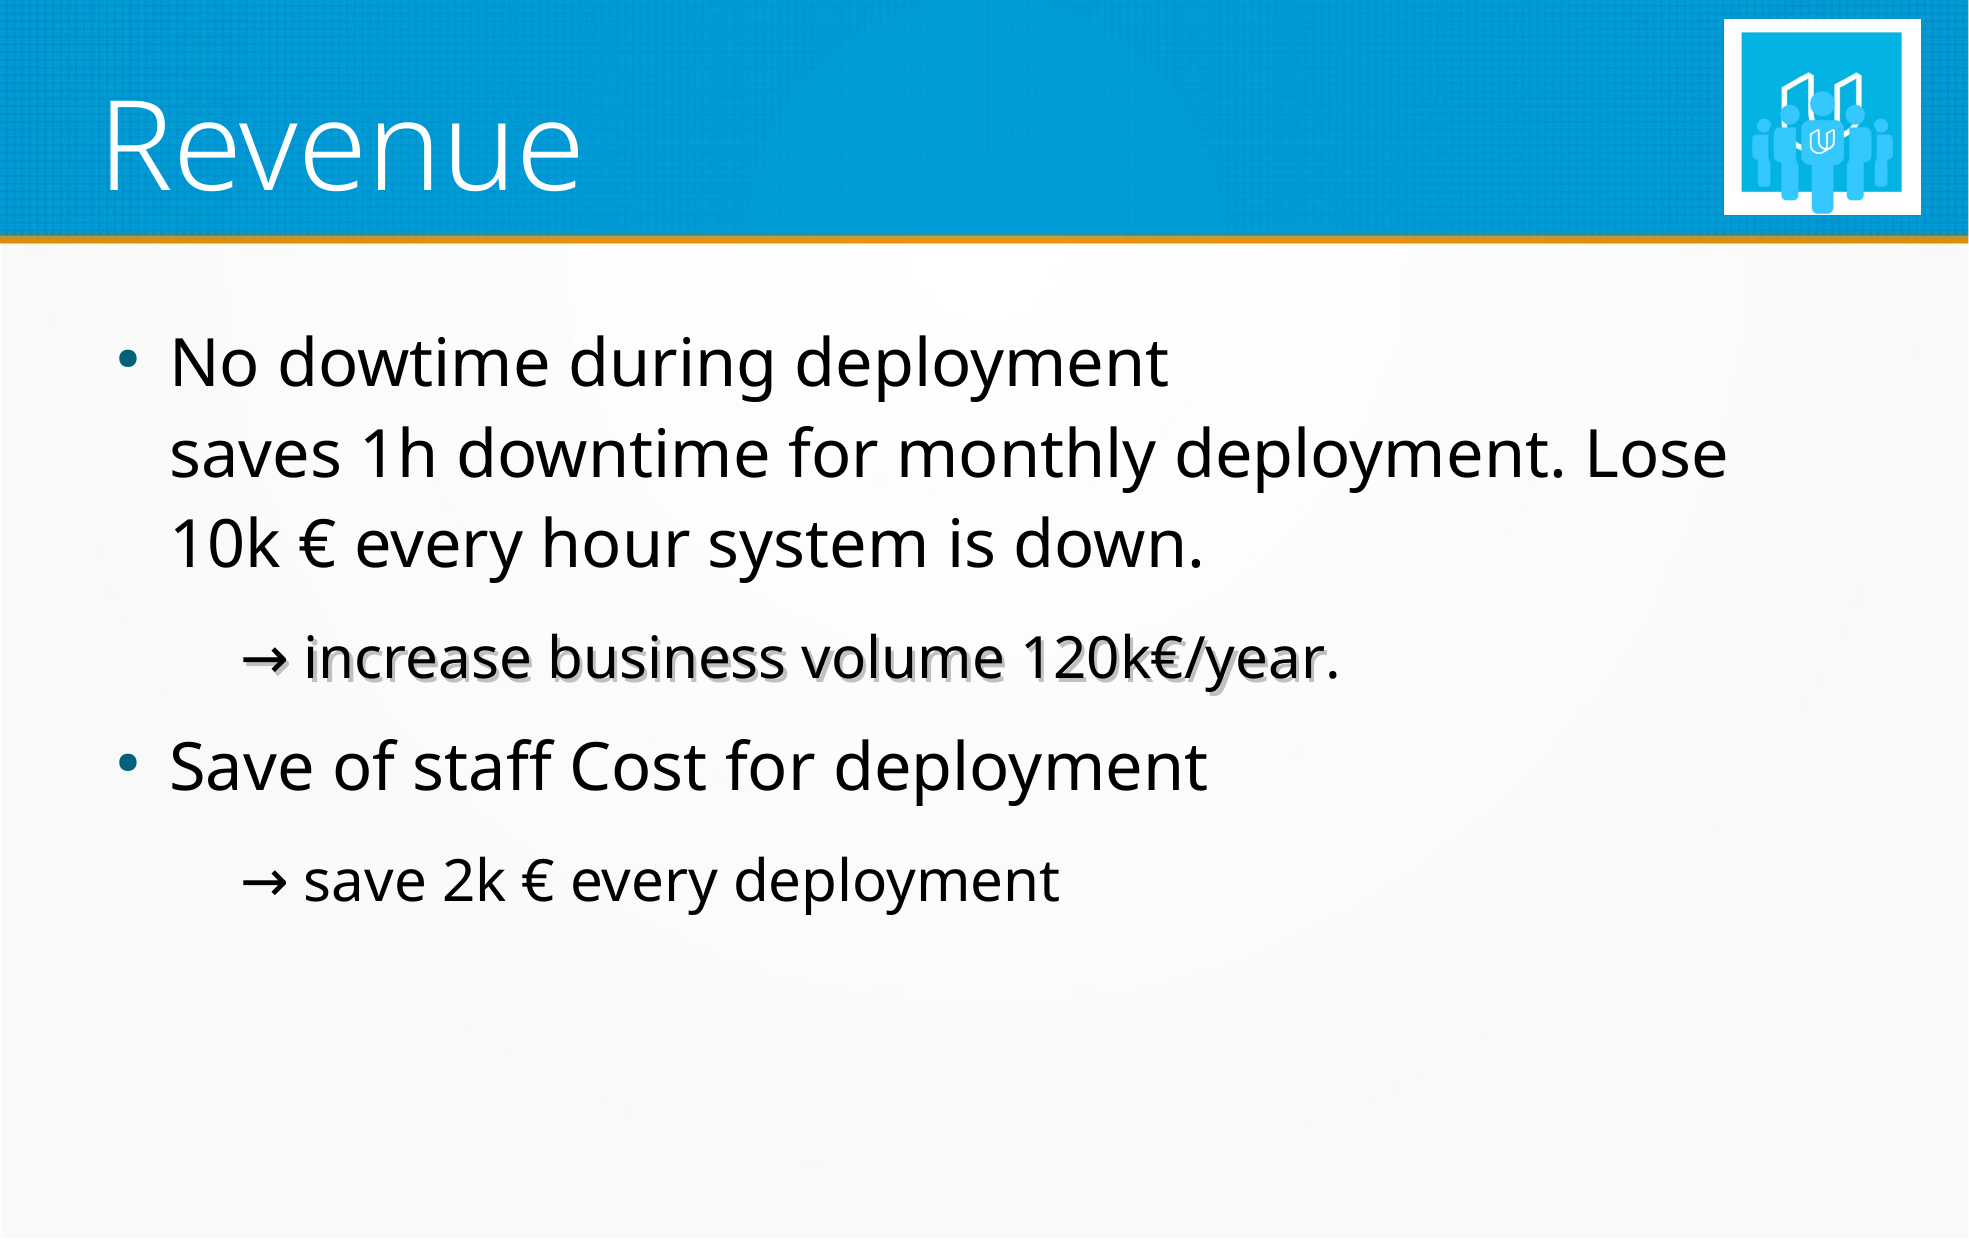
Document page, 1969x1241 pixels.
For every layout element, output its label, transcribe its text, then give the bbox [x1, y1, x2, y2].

list No dowtime during deployment saves 1h downtime for monthly deployment. Lose 10k € every hour system is down. → increase business volume 120k€/year. Save of staff Cost for deployment → save 2k € every deployment [98, 315, 1861, 1081]
picture [0, 233, 1969, 1241]
title Revenue [98, 19, 1870, 227]
picture [1725, 20, 1920, 214]
